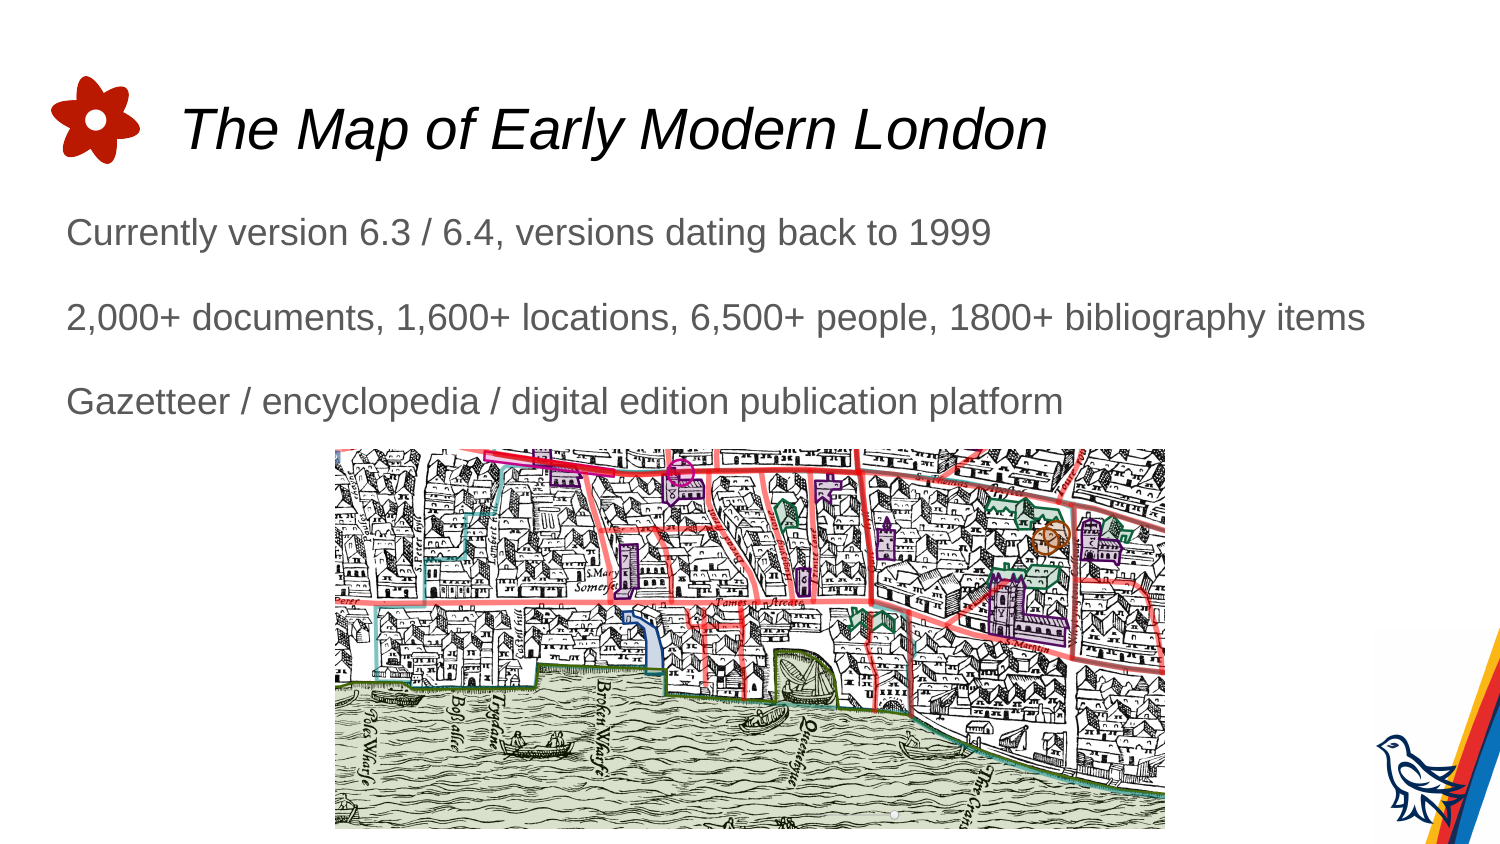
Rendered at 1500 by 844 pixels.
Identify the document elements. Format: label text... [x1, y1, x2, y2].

title The Map of Early Modern London [51, 76, 1449, 171]
picture [1372, 628, 1500, 844]
picture [335, 449, 1165, 829]
picture [51, 76, 140, 164]
list Currently version 6.3 / 6.4, versions dating back to 1999 2,000+ documents, 1,600+ locations, 6,500+ people, 1800+ bibliography items Gazetteer / encyclopedia / digital edition publication platform [51, 185, 1449, 747]
